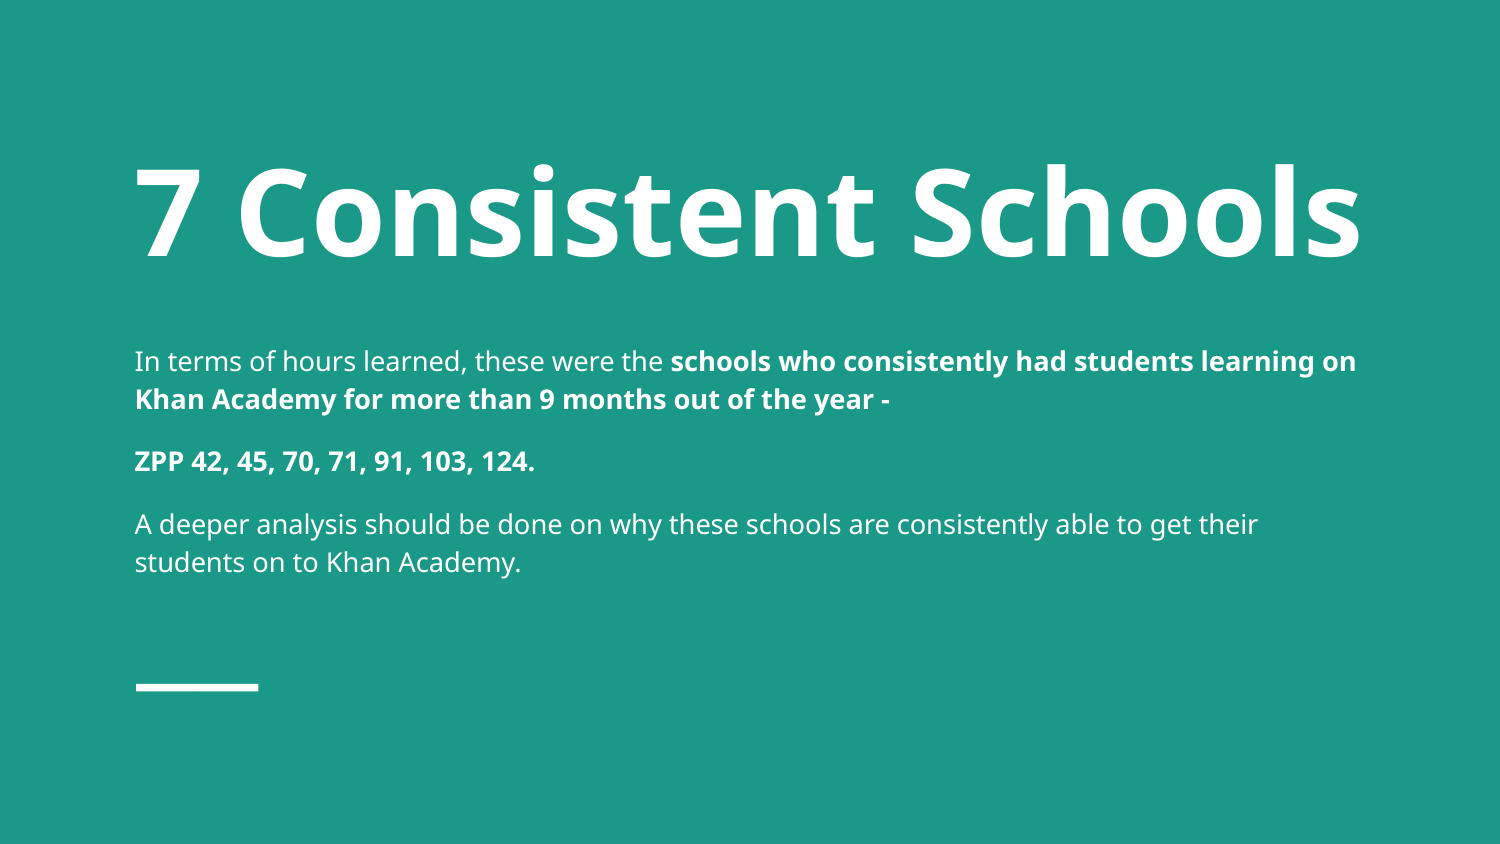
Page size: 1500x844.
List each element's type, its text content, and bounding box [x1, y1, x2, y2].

list In terms of hours learned, these were the schools who consistently had students learning on Khan Academy for more than 9 months out of the year - ZPP 42, 45, 70, 71, 91, 103, 124. A deeper analysis should be done on why these schools are consistently able to get their students on to Khan Academy. [119, 324, 1381, 584]
title 7 Consistent Schools [119, 120, 1381, 324]
